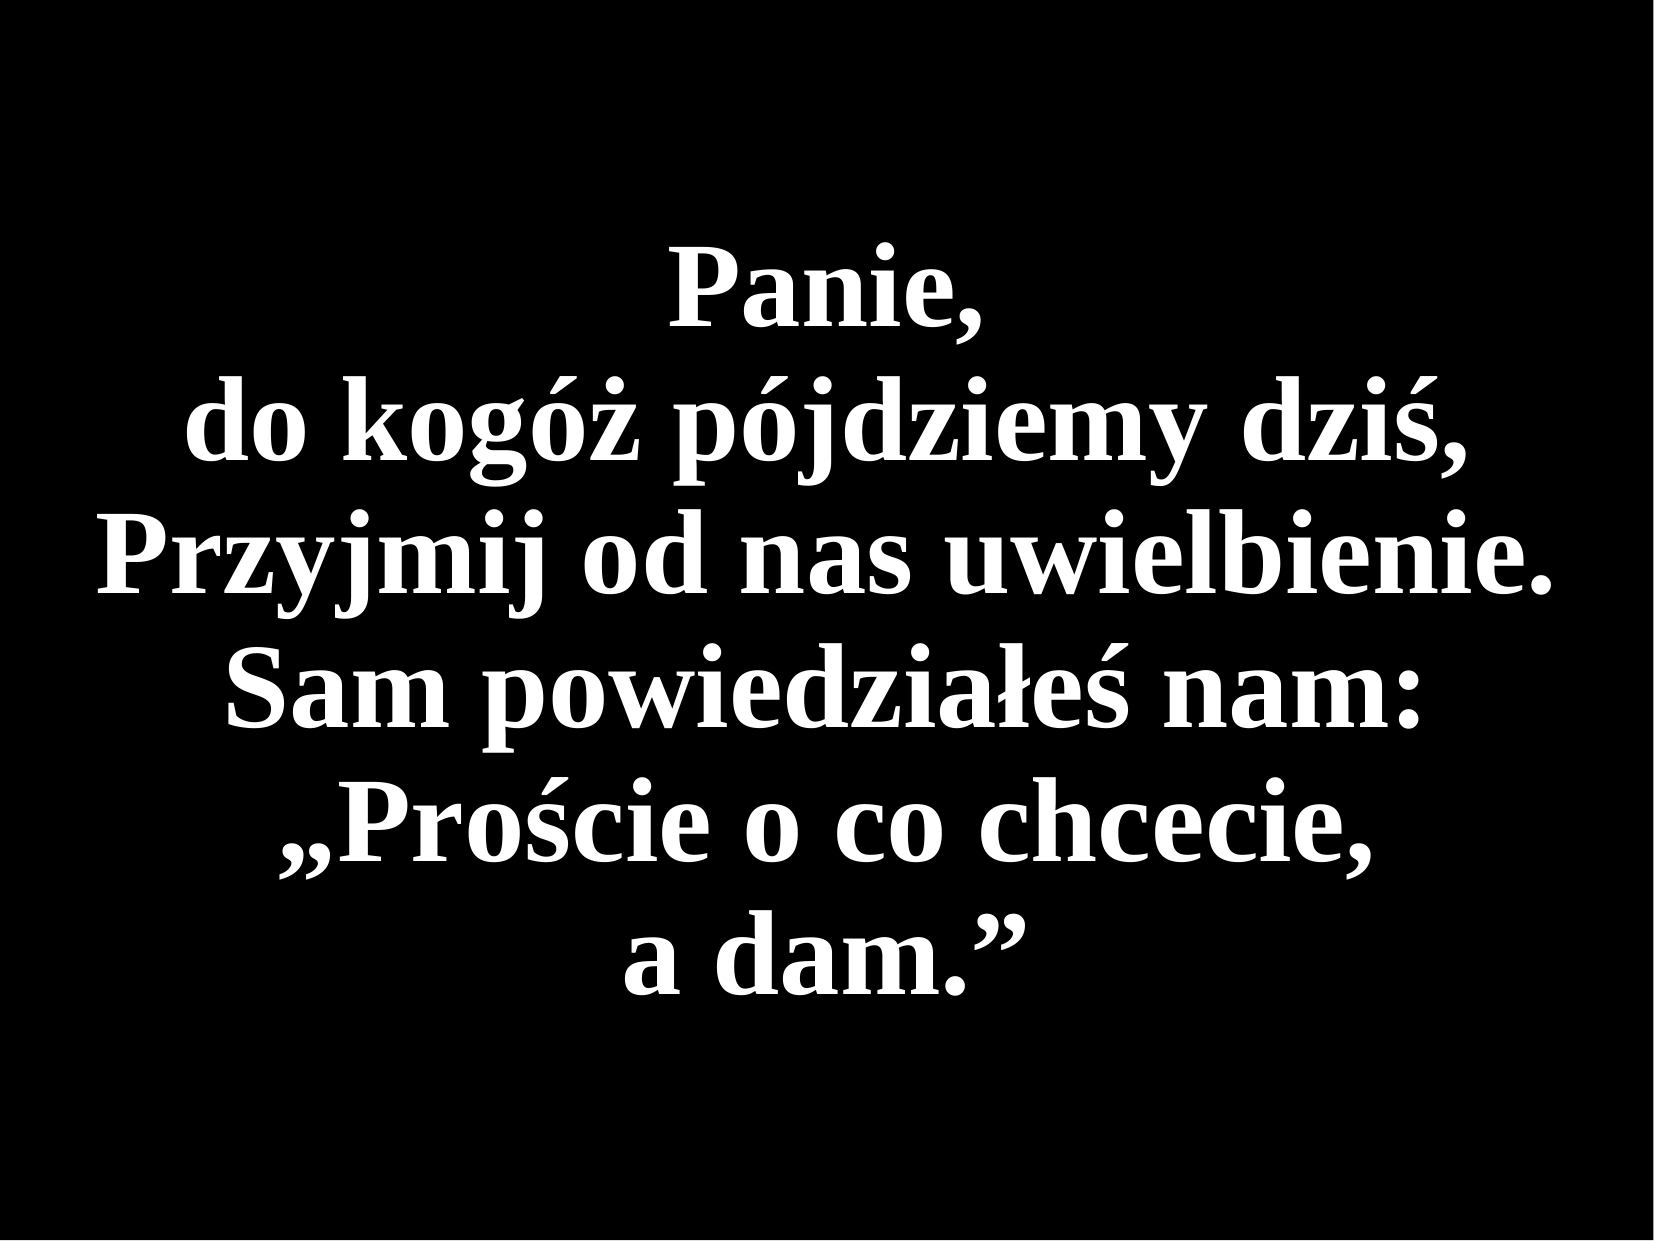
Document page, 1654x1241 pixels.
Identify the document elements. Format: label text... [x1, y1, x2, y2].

title Panie, do kogóż pójdziemy dziś, Przyjmij od nas uwielbienie. Sam powiedziałeś nam: „Proście o co chcecie, a dam.” [0, 0, 1654, 1241]
